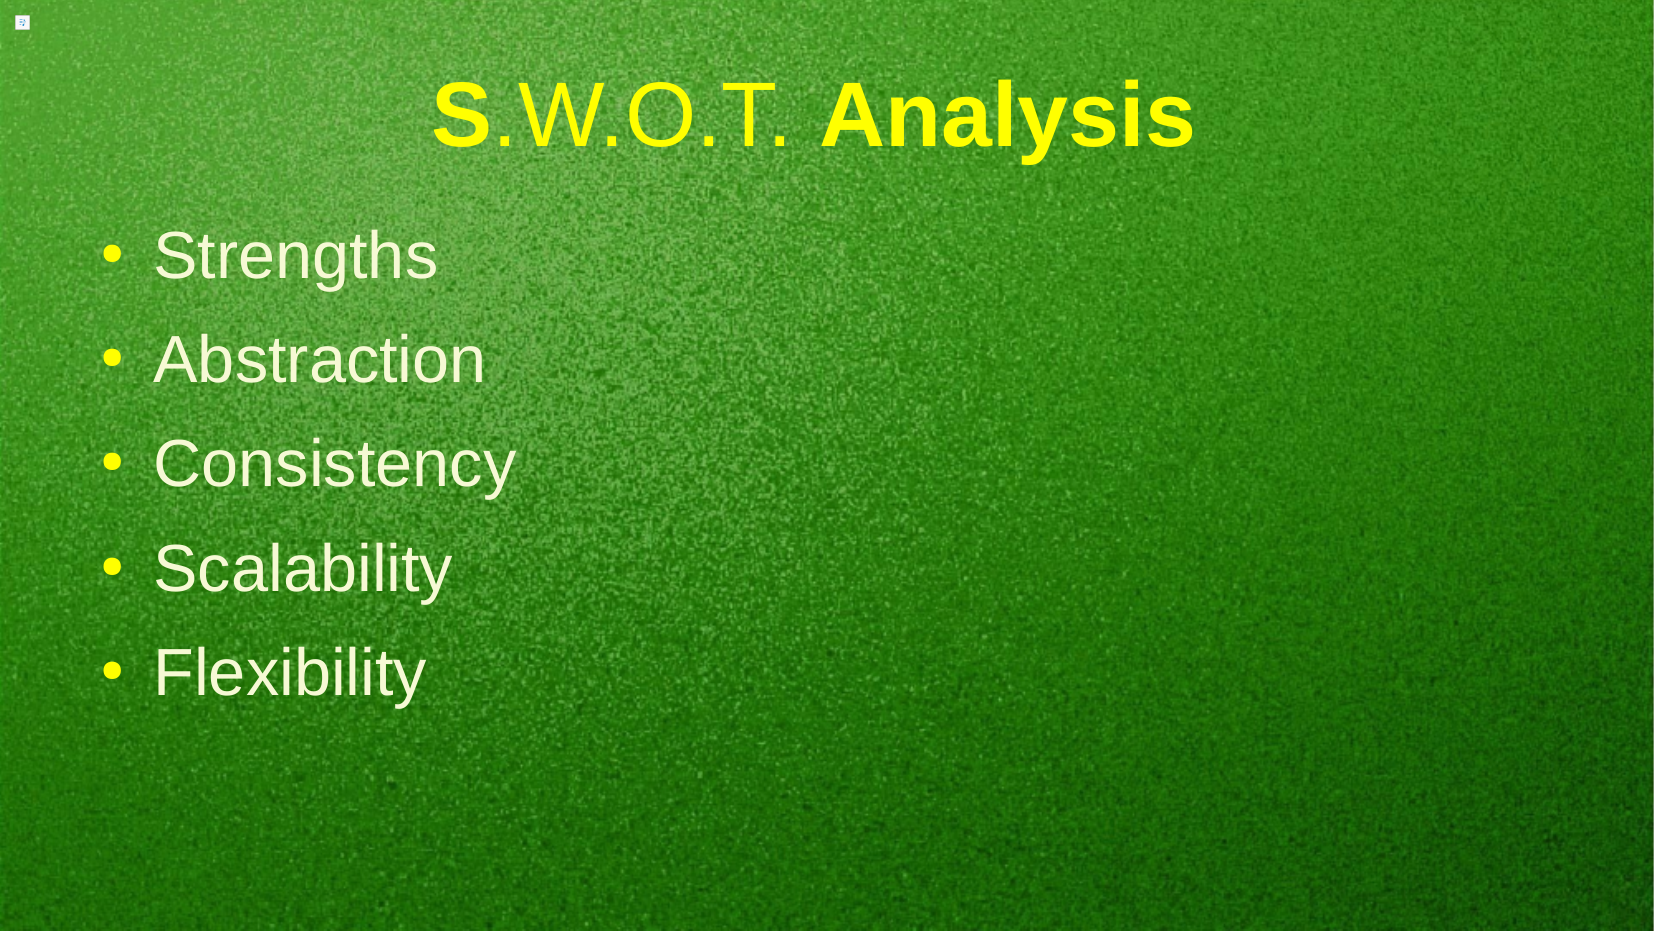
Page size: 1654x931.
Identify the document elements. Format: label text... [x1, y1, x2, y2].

title S.W.O.T. Analysis [82, 37, 1571, 193]
text_box [15, 15, 31, 31]
list Strengths Abstraction Consistency Scalability Flexibility [82, 217, 1571, 758]
picture [0, 0, 1654, 931]
